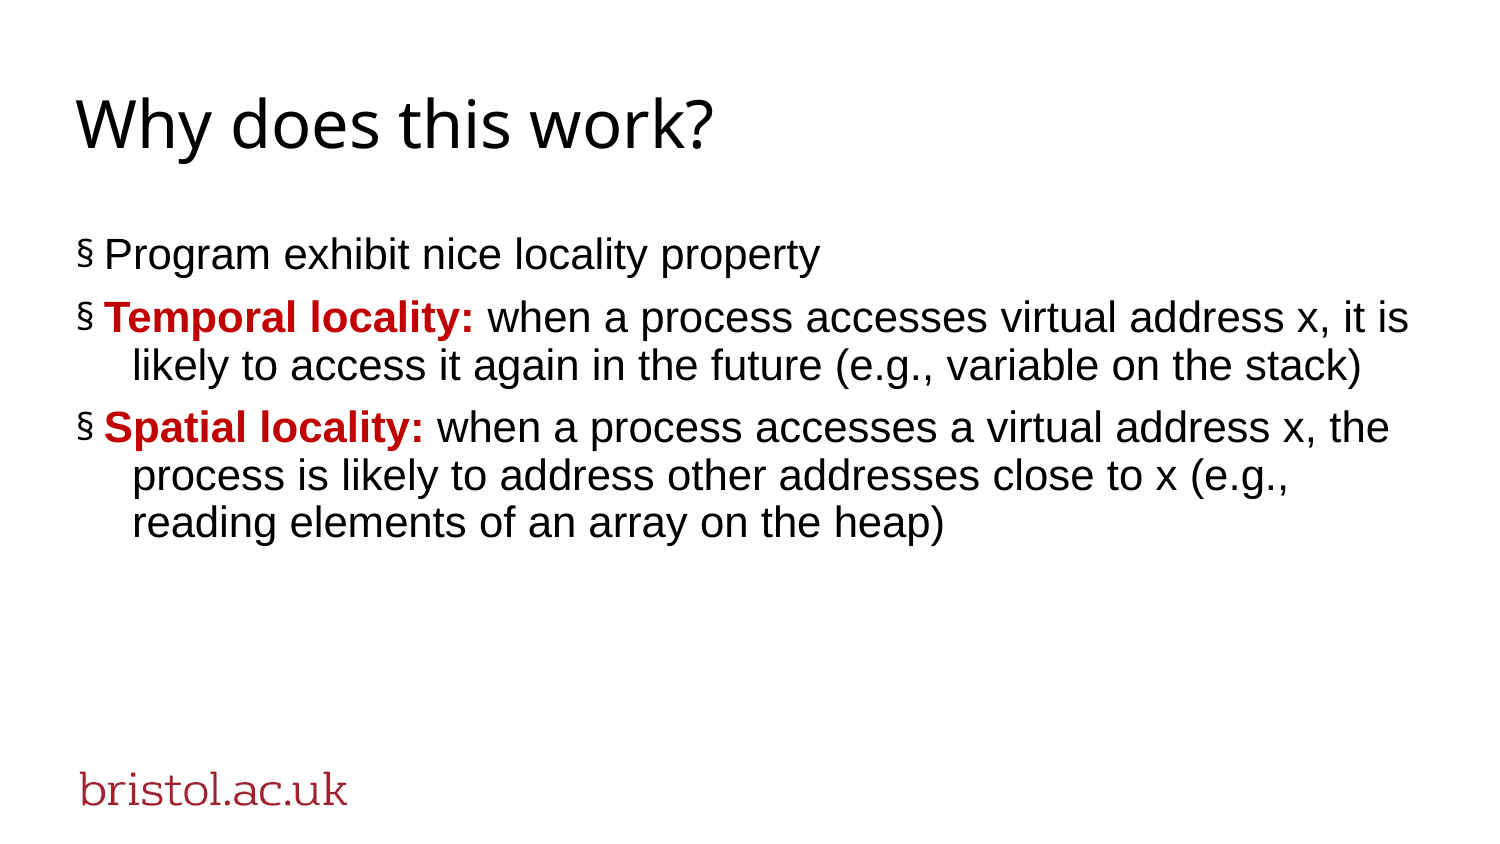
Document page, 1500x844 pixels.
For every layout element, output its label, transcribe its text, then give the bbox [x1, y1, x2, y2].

list Program exhibit nice locality property Temporal locality: when a process accesses virtual address x, it is likely to access it again in the future (e.g., variable on the stack) Spatial locality: when a process accesses a virtual address x, the process is likely to address other addresses close to x (e.g., reading elements of an array on the heap) [60, 224, 1440, 699]
title Why does this work? [60, 44, 1440, 209]
